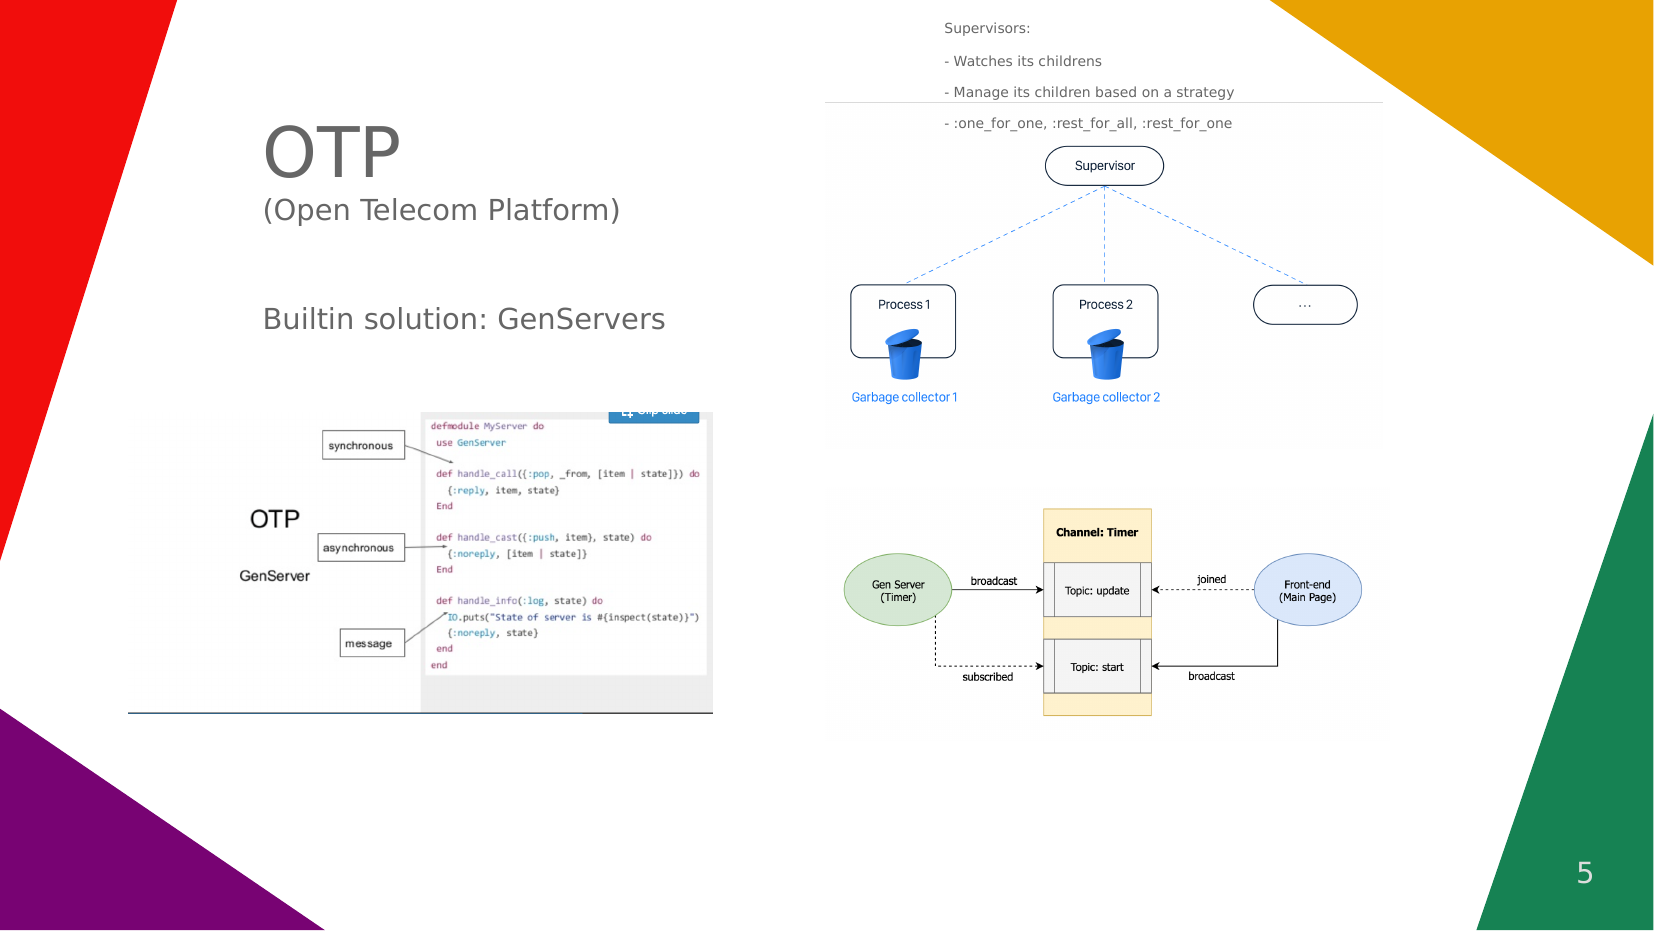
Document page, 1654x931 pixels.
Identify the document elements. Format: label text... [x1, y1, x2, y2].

list OTP (Open Telecom Platform) Builtin solution: GenServers [262, 112, 788, 338]
picture [825, 487, 1390, 741]
picture [128, 412, 713, 714]
picture [825, 101, 1383, 451]
list Supervisors: - Watches its childrens - Manage its children based on a strategy - :one_for_one, :rest_for_all, :rest_for_one [944, 20, 1245, 134]
